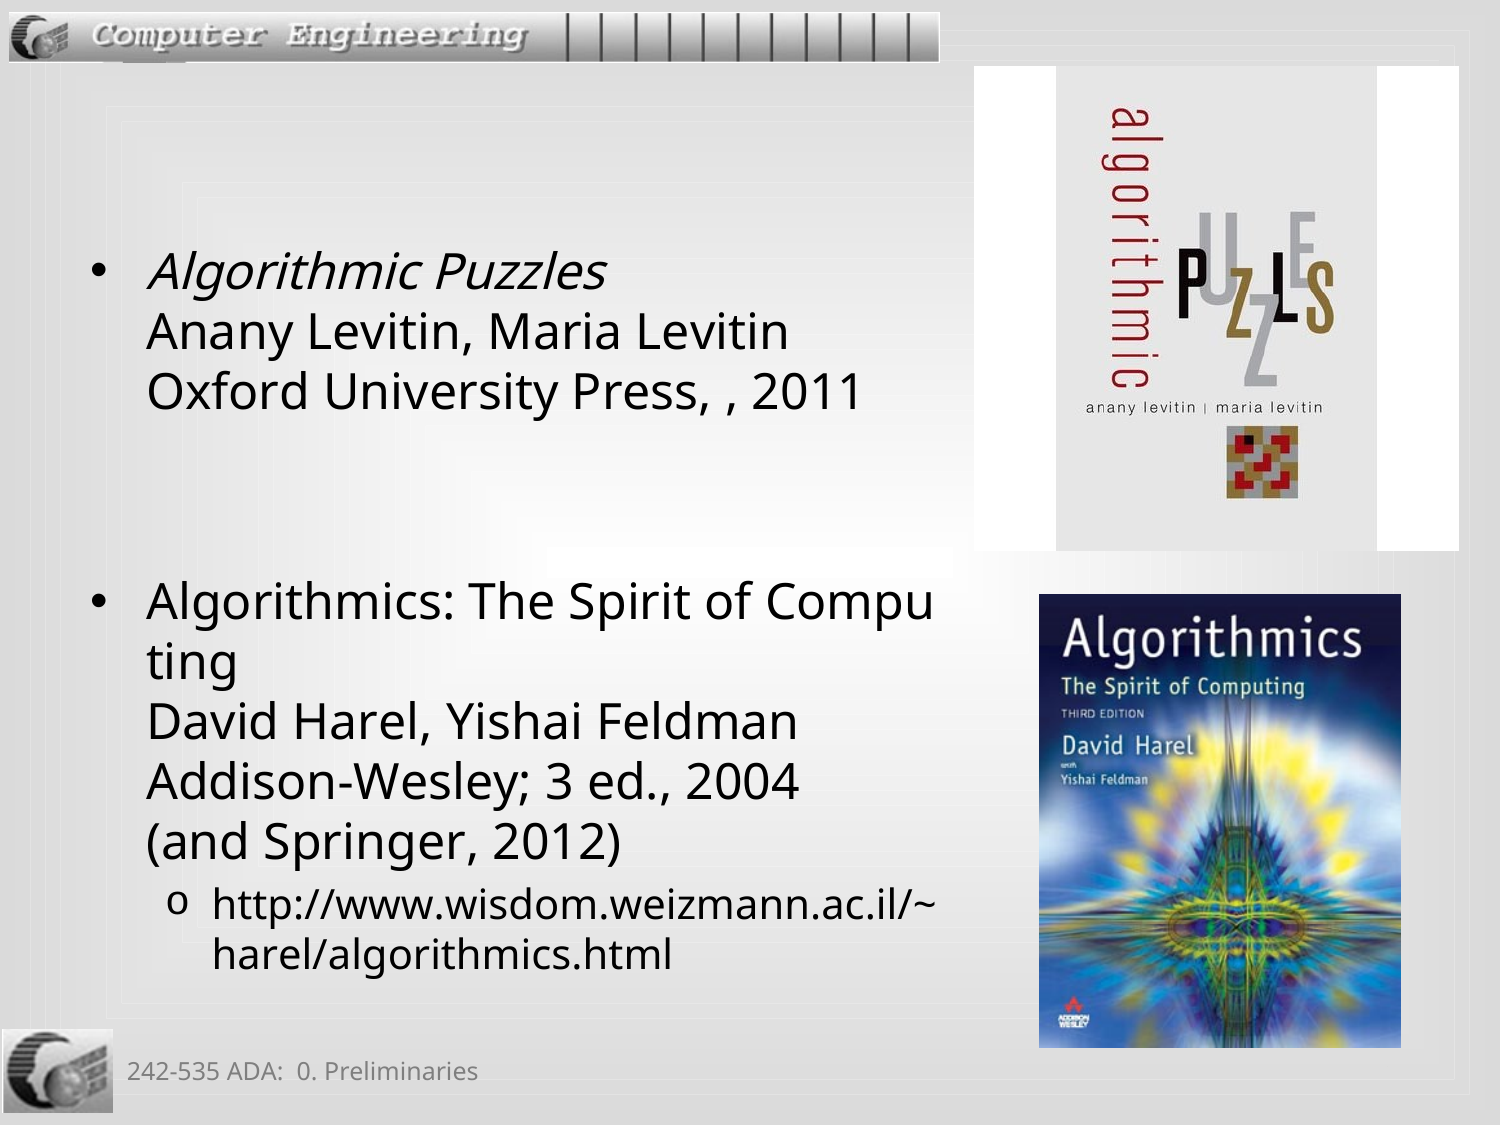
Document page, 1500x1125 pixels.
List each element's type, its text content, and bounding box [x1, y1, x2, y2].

picture [9, 12, 940, 63]
picture [2, 1029, 113, 1113]
text_box Algorithmic Puzzles Anany Levitin, Maria Levitin Oxford University Press, , 2011 Algorithmics: The Spirit of Computing David Harel, Yishai Feldman Addison-Wesley; 3 ed., 2004 (and Springer, 2012) http://www.wisdom.weizmann.ac.il/~harel/algorithmics.html [75, 231, 963, 1006]
picture [1039, 594, 1401, 1048]
picture [974, 66, 1459, 551]
